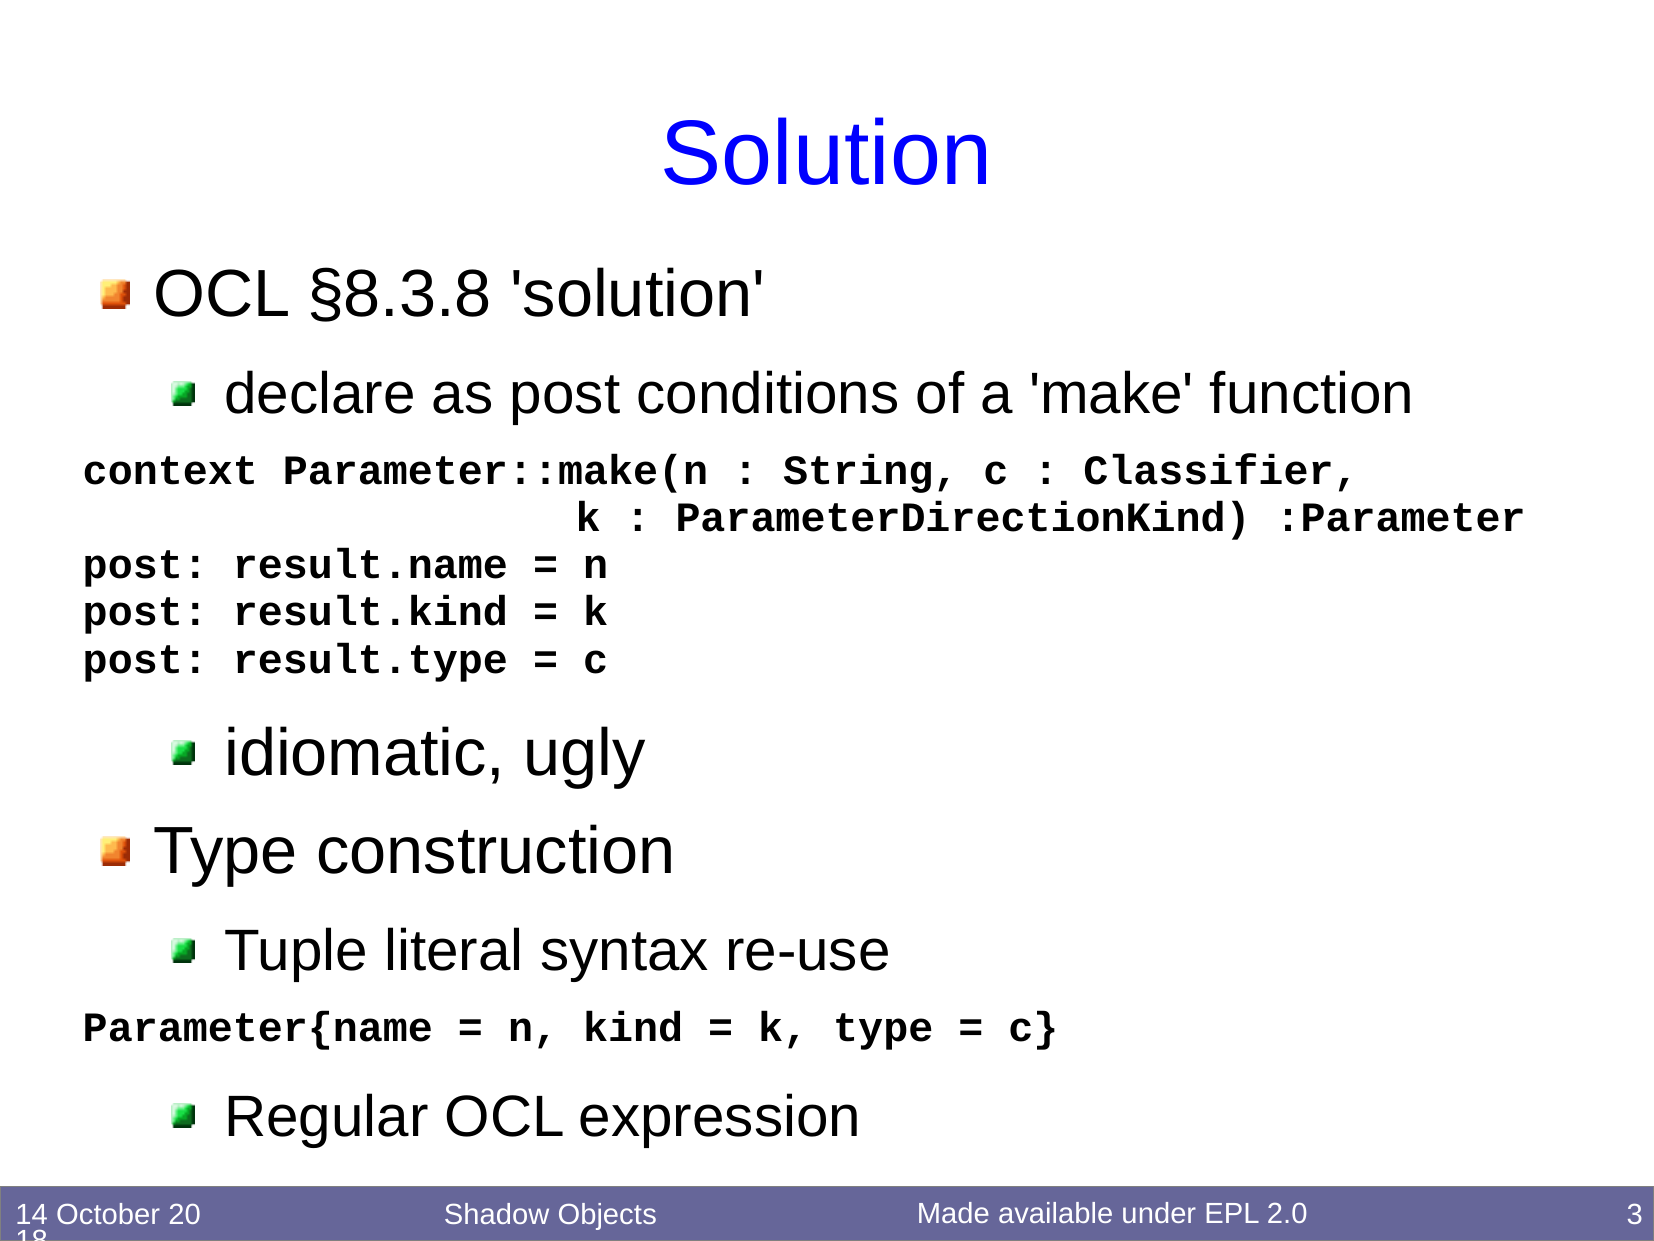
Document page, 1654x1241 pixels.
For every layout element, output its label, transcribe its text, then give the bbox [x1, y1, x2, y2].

list OCL §8.3.8 'solution' declare as post conditions of a 'make' function context Parameter::make(n : String, c : Classifier, k : ParameterDirectionKind) :Parameter post: result.name = n post: result.kind = k post: result.type = c idiomatic, ugly Type construction Tuple literal syntax re-use Parameter{name = n, kind = k, type = c} Regular OCL expression [82, 256, 1571, 1223]
title Solution [82, 49, 1571, 256]
